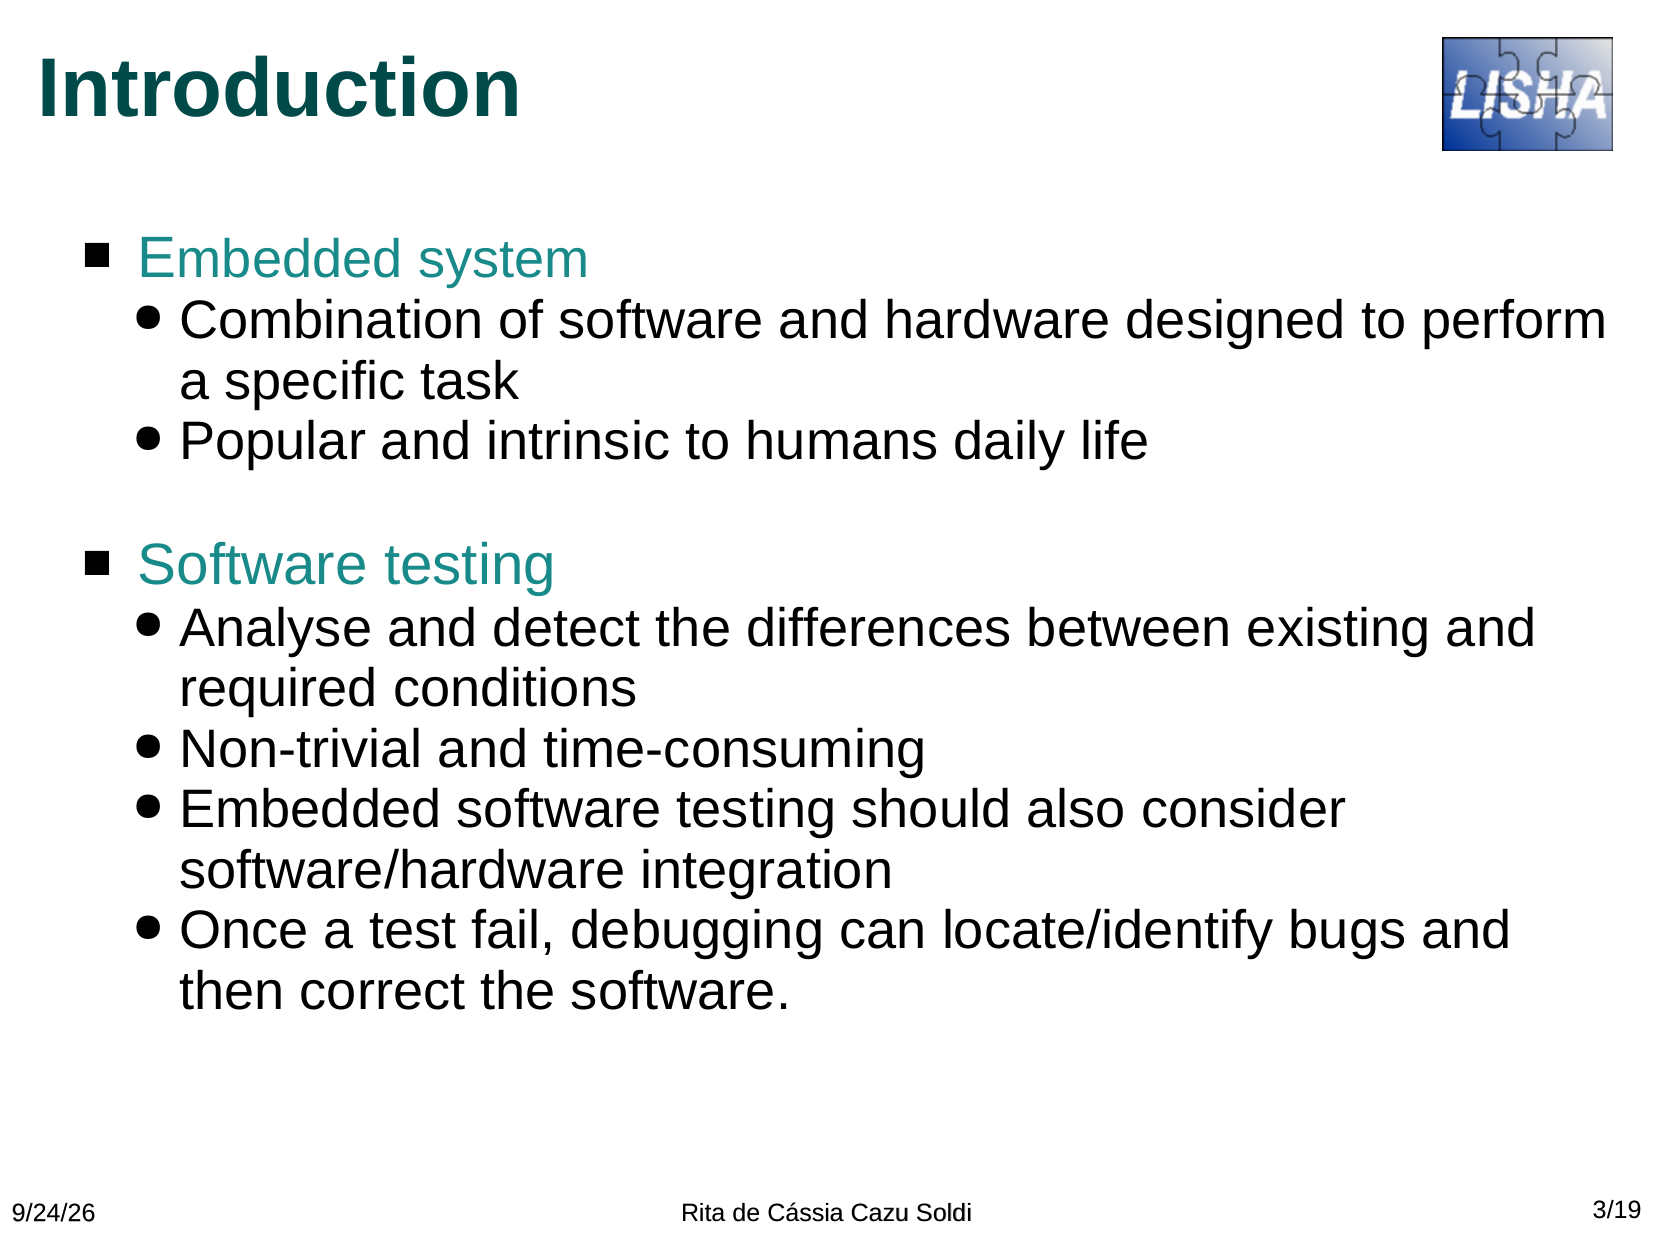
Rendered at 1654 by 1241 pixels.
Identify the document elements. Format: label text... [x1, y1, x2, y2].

list Embedded system Combination of software and hardware designed to perform a specific task Popular and intrinsic to humans daily life Software testing Analyse and detect the differences between existing and required conditions Non-trivial and time-consuming Embedded software testing should also consider software/hardware integration Once a test fail, debugging can locate/identify bugs and then correct the software. [37, 225, 1625, 1163]
picture [1442, 37, 1613, 151]
title Introduction [37, 37, 1426, 151]
